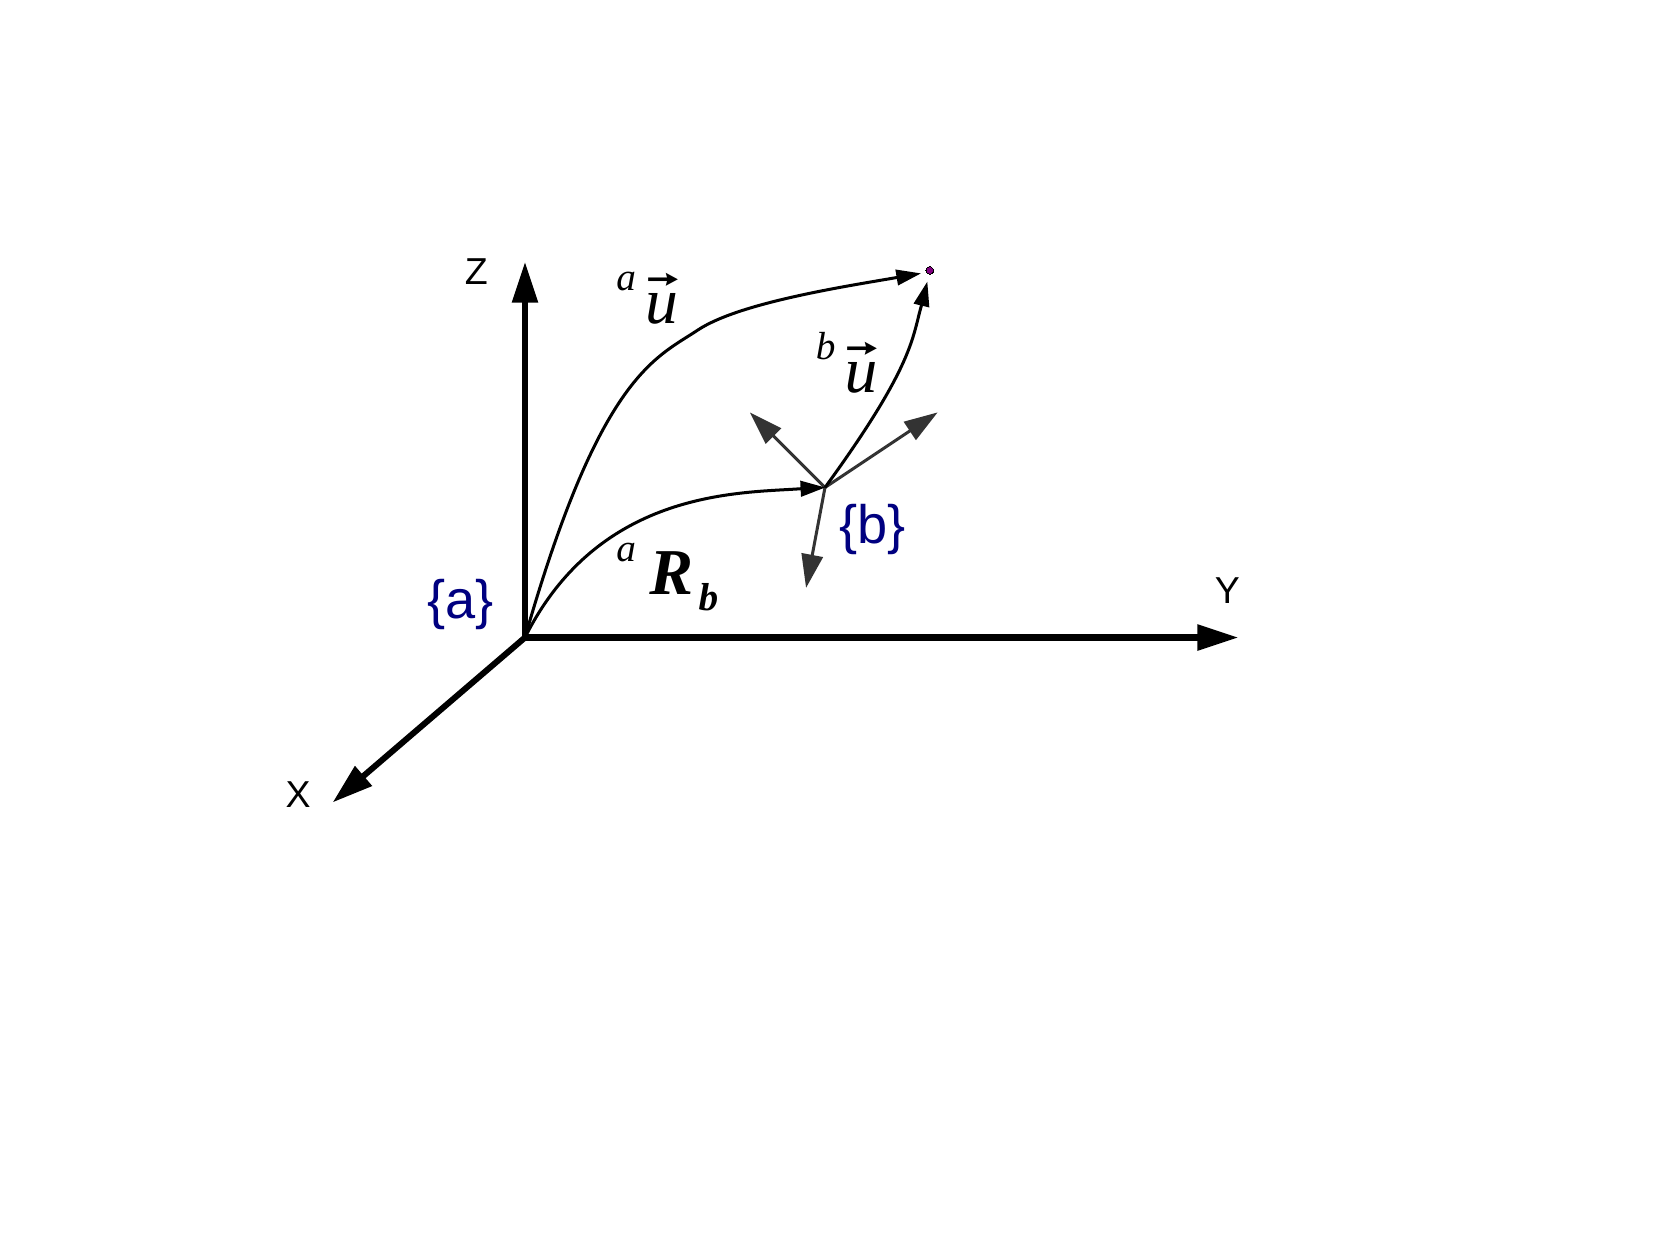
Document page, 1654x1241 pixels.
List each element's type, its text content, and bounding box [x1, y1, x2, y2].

text_box {b} [825, 487, 921, 563]
chart [600, 253, 698, 338]
text_box {a} [412, 562, 509, 638]
text_box Y [1200, 562, 1255, 620]
chart [799, 322, 895, 407]
chart [600, 525, 734, 618]
text_box X [270, 765, 326, 823]
text_box [925, 266, 934, 275]
text_box Z [450, 243, 503, 301]
